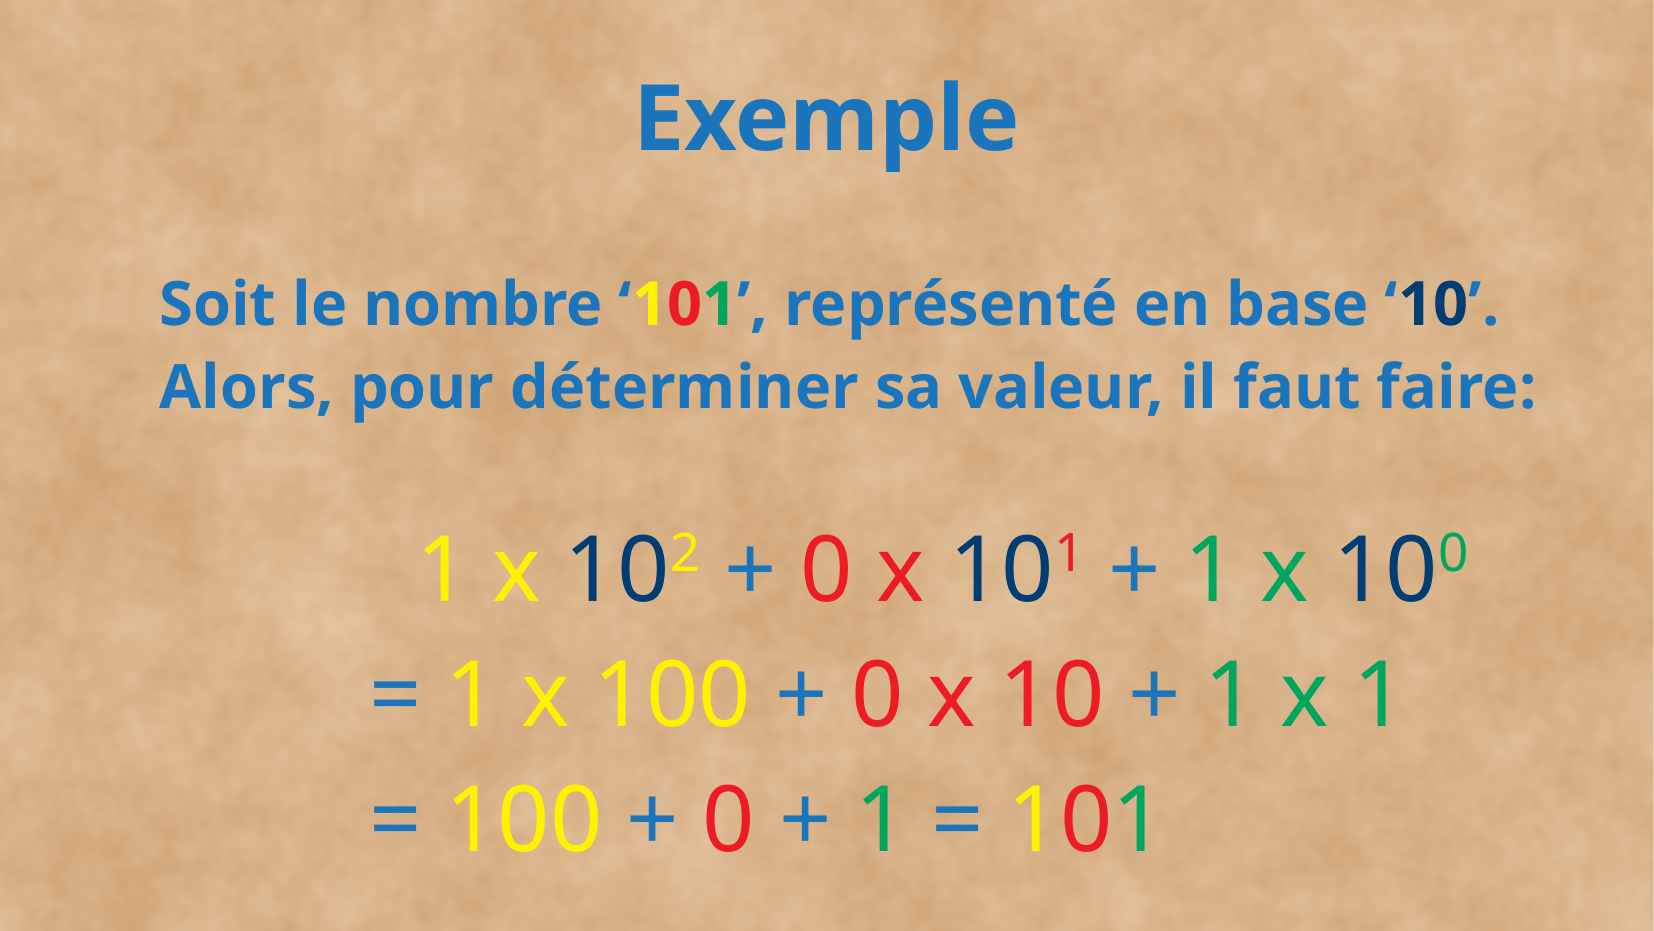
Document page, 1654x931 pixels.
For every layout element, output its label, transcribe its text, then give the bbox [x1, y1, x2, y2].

title Exemple [82, 37, 1571, 193]
list Soit le nombre ‘101’, représenté en base ‘10’. Alors, pour déterminer sa valeur, il faut faire: [94, 259, 1583, 800]
text_box 1 x 102 + 0 x 101 + 1 x 100 = 1 x 100 + 0 x 10 + 1 x 1 = 100 + 0 + 1 = 101 [354, 496, 1595, 816]
picture [0, 0, 1654, 931]
